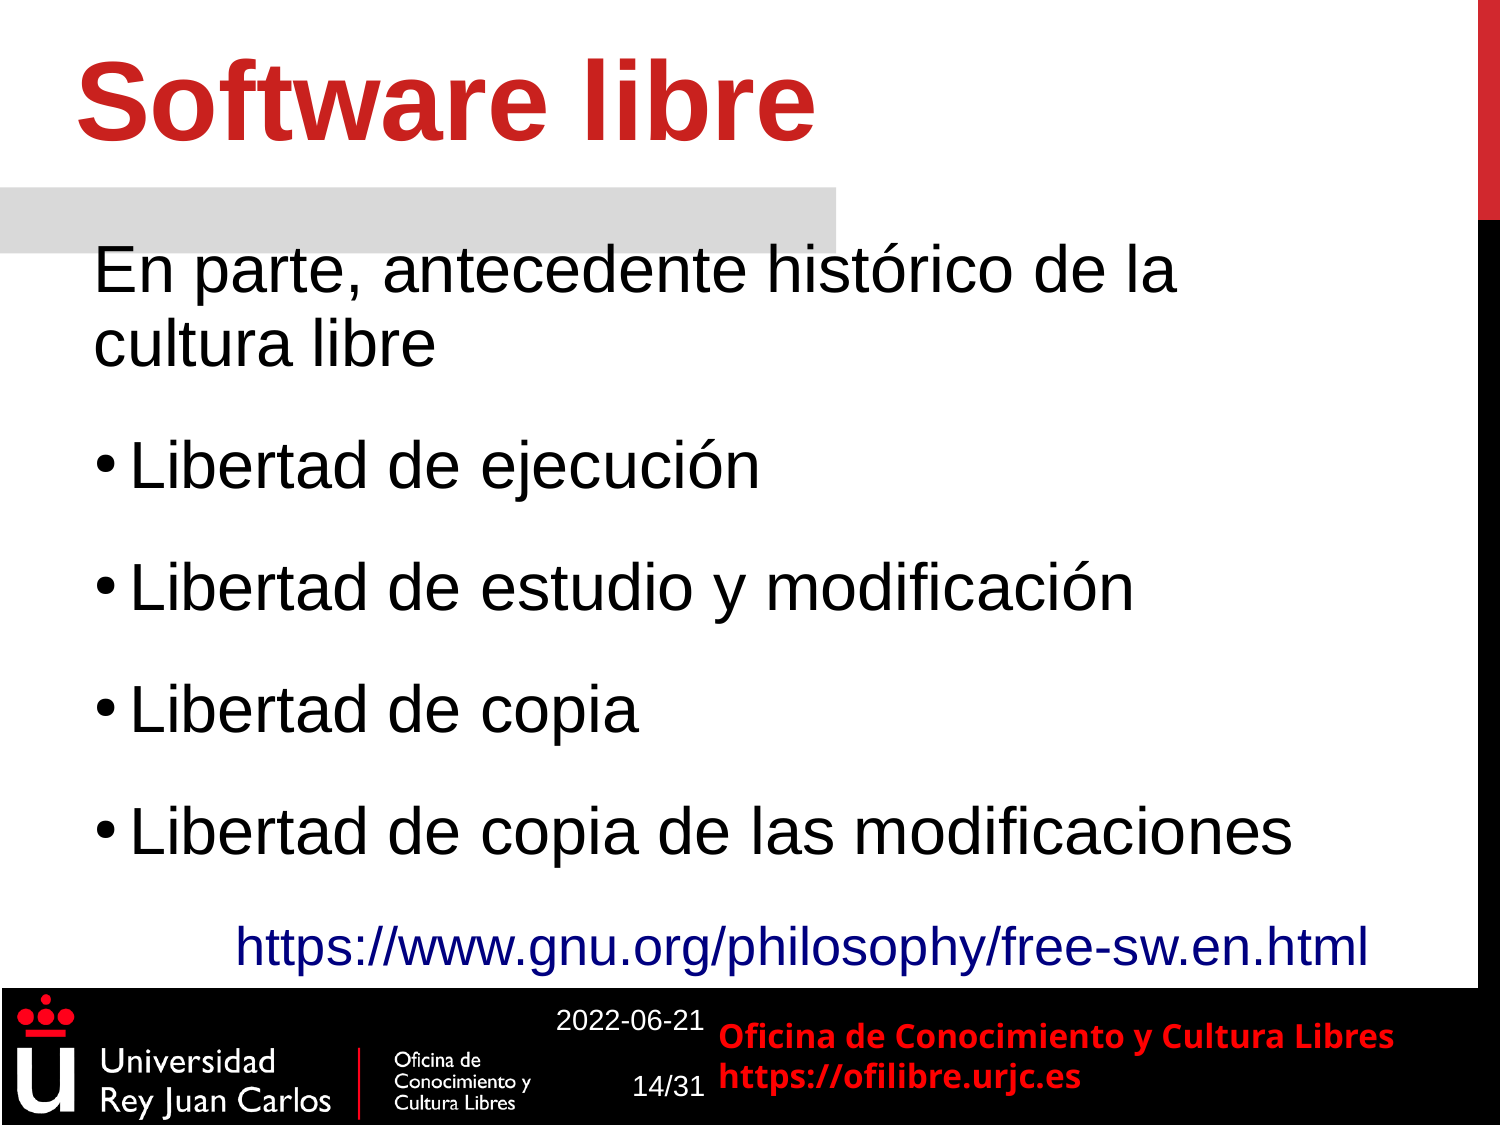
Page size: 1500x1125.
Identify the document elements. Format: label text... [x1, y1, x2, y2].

text_box En parte, antecedente histórico de la cultura libre Libertad de ejecución Libertad de estudio y modificación Libertad de copia Libertad de copia de las modificaciones https://www.gnu.org/philosophy/free-sw.en.html [78, 224, 1386, 985]
picture [17, 994, 531, 1120]
title Software libre [75, 7, 1425, 196]
